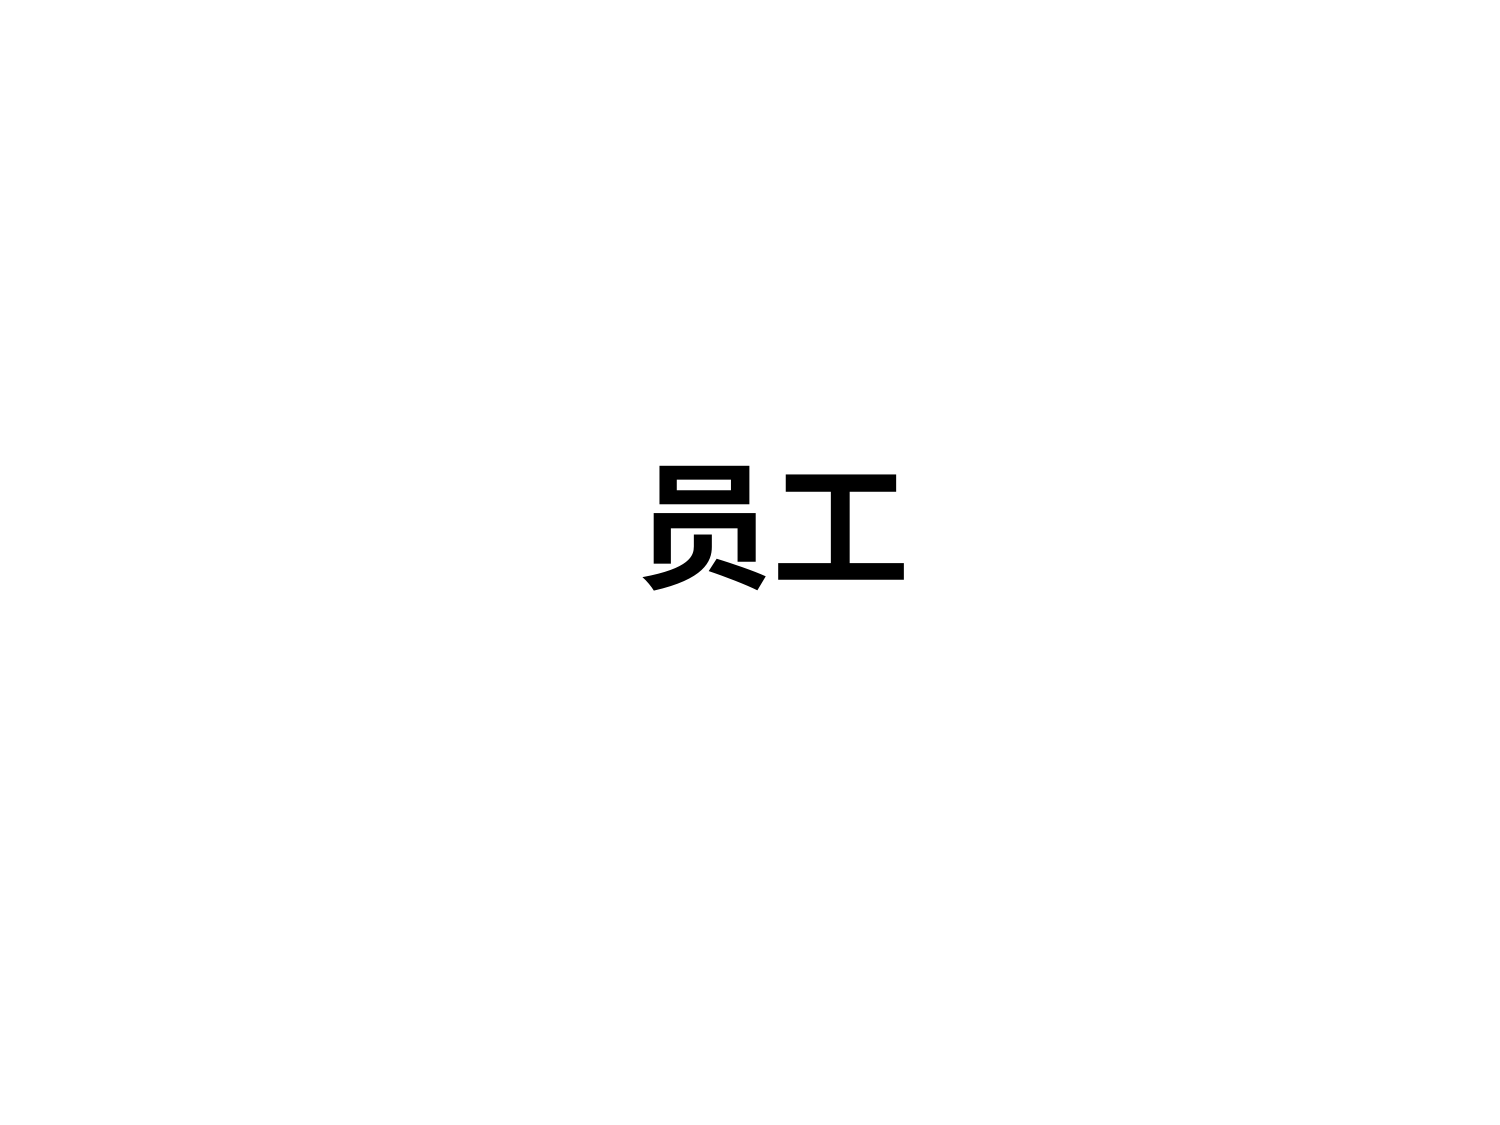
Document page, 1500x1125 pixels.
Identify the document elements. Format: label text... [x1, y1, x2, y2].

text_box 员工 [620, 432, 1152, 613]
